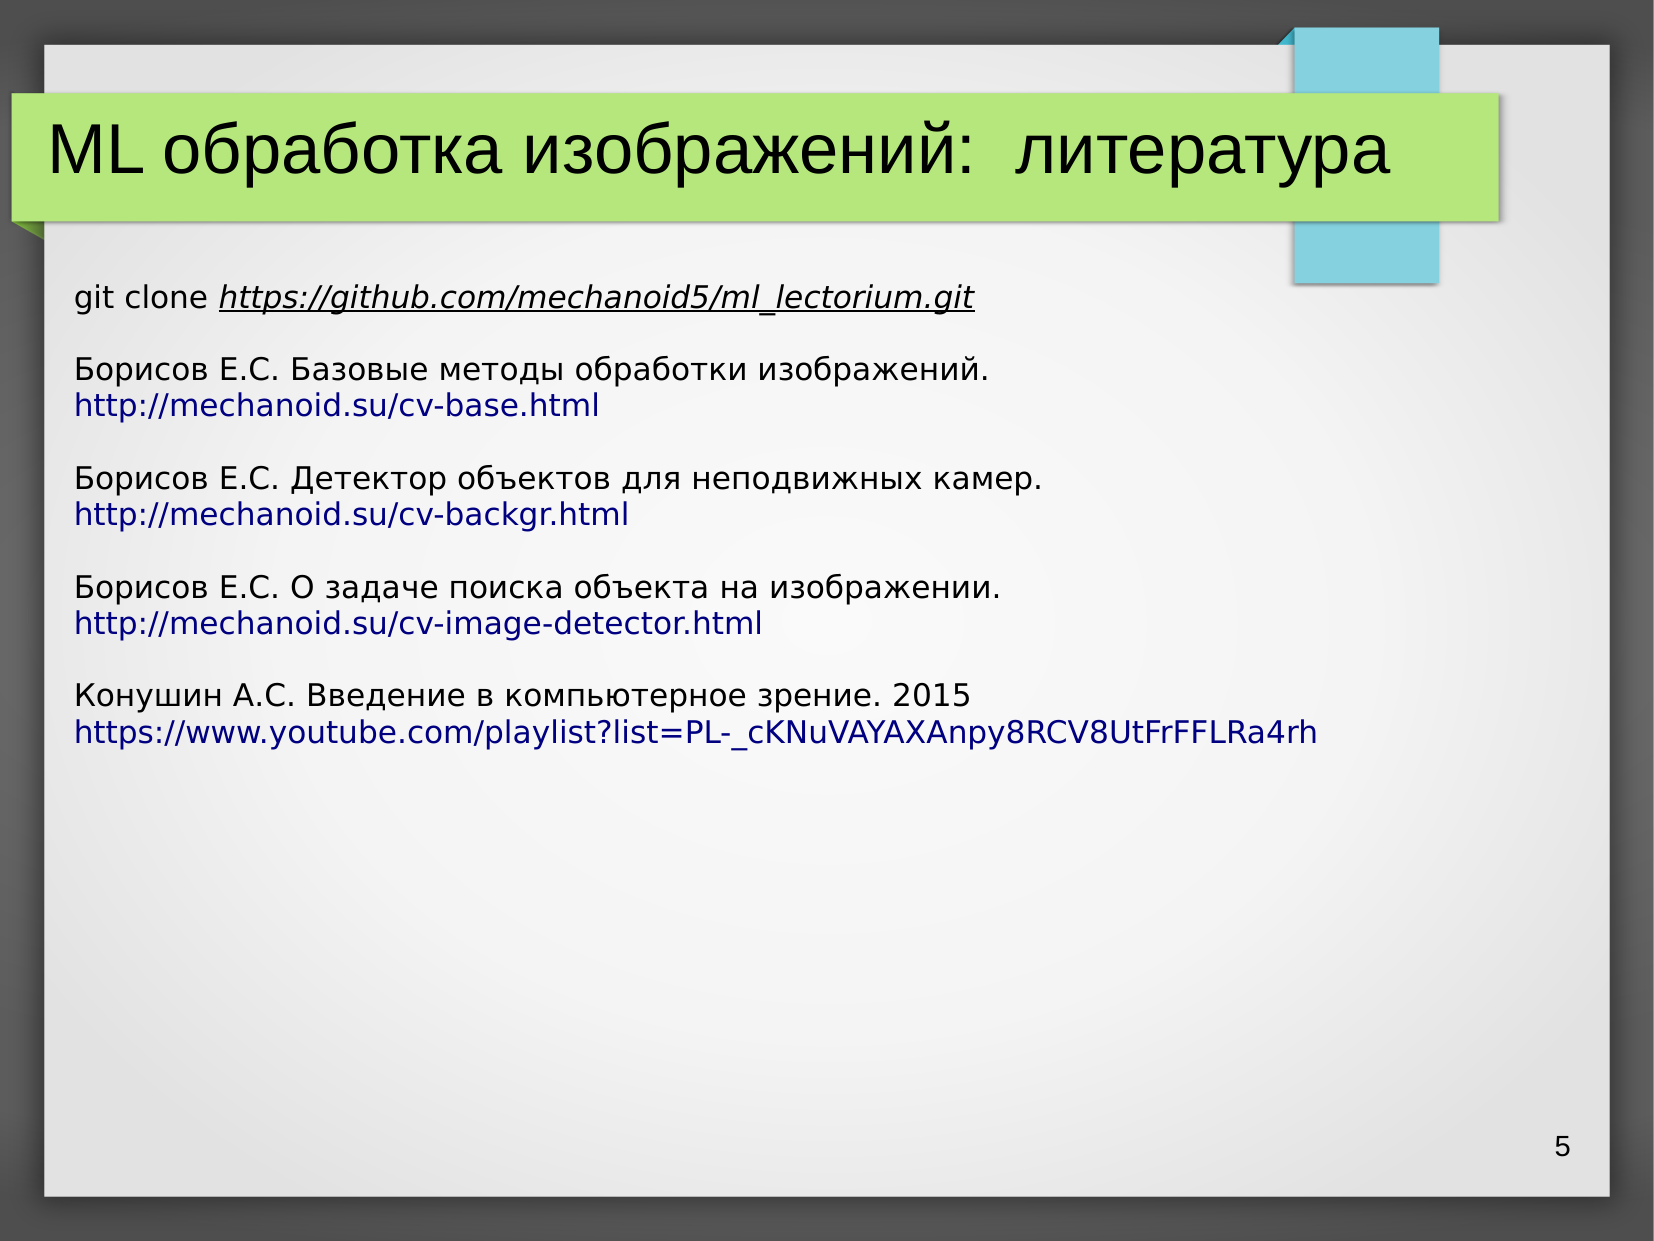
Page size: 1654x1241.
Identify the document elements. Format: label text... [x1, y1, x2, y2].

title ML обработка изображений: литература [47, 96, 1536, 201]
picture [0, 0, 1654, 1241]
text_box git clone https://github.com/mechanoid5/ml_lectorium.git Борисов Е.С. Базовые методы обработки изображений. http://mechanoid.su/cv-base.html Борисов Е.С. Детектор объектов для неподвижных камер. http://mechanoid.su/cv-backgr.html Борисов Е.С. О задаче поиска объекта на изображении. http://mechanoid.su/cv-image-detector.html Конушин А.С. Введение в компьютерное зрение. 2015 https://www.youtube.com/playlist?list=PL-_cKNuVAYAXAnpy8RCV8UtFrFFLRa4rh [59, 271, 1536, 831]
